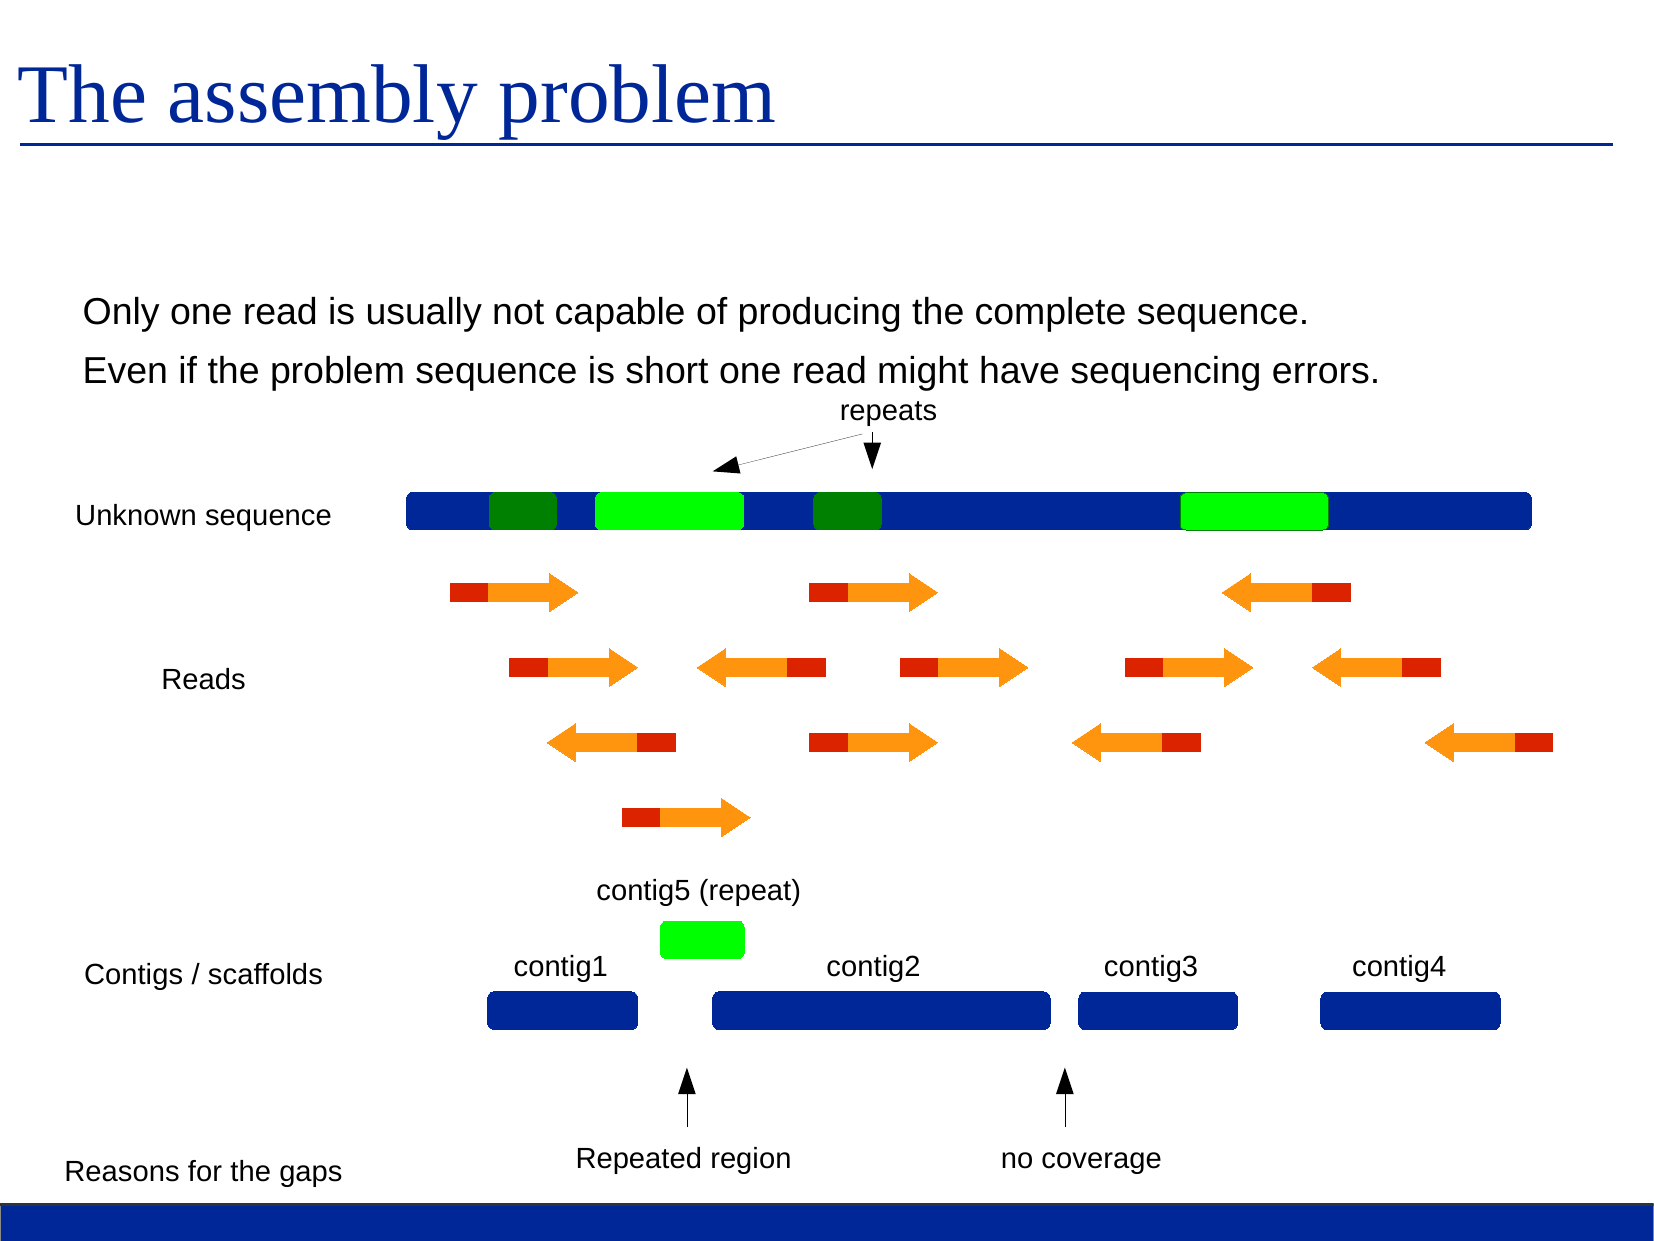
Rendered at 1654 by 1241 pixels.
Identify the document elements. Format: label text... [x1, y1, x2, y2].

text_box Repeated region [560, 1134, 807, 1182]
text_box no coverage [986, 1134, 1178, 1182]
text_box contig4 [1337, 942, 1462, 991]
list Only one read is usually not capable of producing the complete sequence. Even if the problem sequence is short one read might have sequencing errors. [82, 290, 1571, 1109]
text_box [622, 798, 751, 837]
text_box repeats [825, 386, 953, 435]
text_box [487, 991, 638, 1030]
title The assembly problem [17, 0, 1589, 198]
text_box [1312, 648, 1441, 687]
text_box [450, 573, 578, 612]
text_box [547, 723, 676, 762]
text_box [406, 492, 1532, 531]
text_box [1222, 573, 1351, 612]
text_box [660, 921, 745, 959]
text_box [1320, 992, 1501, 1030]
text_box [900, 648, 1028, 687]
text_box [509, 648, 638, 687]
text_box [1425, 723, 1553, 762]
text_box [1078, 992, 1238, 1030]
text_box Unknown sequence Reads Contigs / scaffolds Reasons for the gaps [49, 491, 359, 1195]
text_box [697, 648, 826, 687]
text_box [809, 573, 938, 612]
text_box [1072, 723, 1201, 762]
text_box contig5 (repeat) [581, 866, 817, 914]
text_box contig3 [1089, 942, 1214, 991]
text_box [1125, 648, 1253, 687]
text_box contig1 [498, 942, 623, 991]
text_box contig2 [811, 942, 936, 991]
text_box [809, 723, 938, 762]
text_box [712, 991, 1051, 1030]
